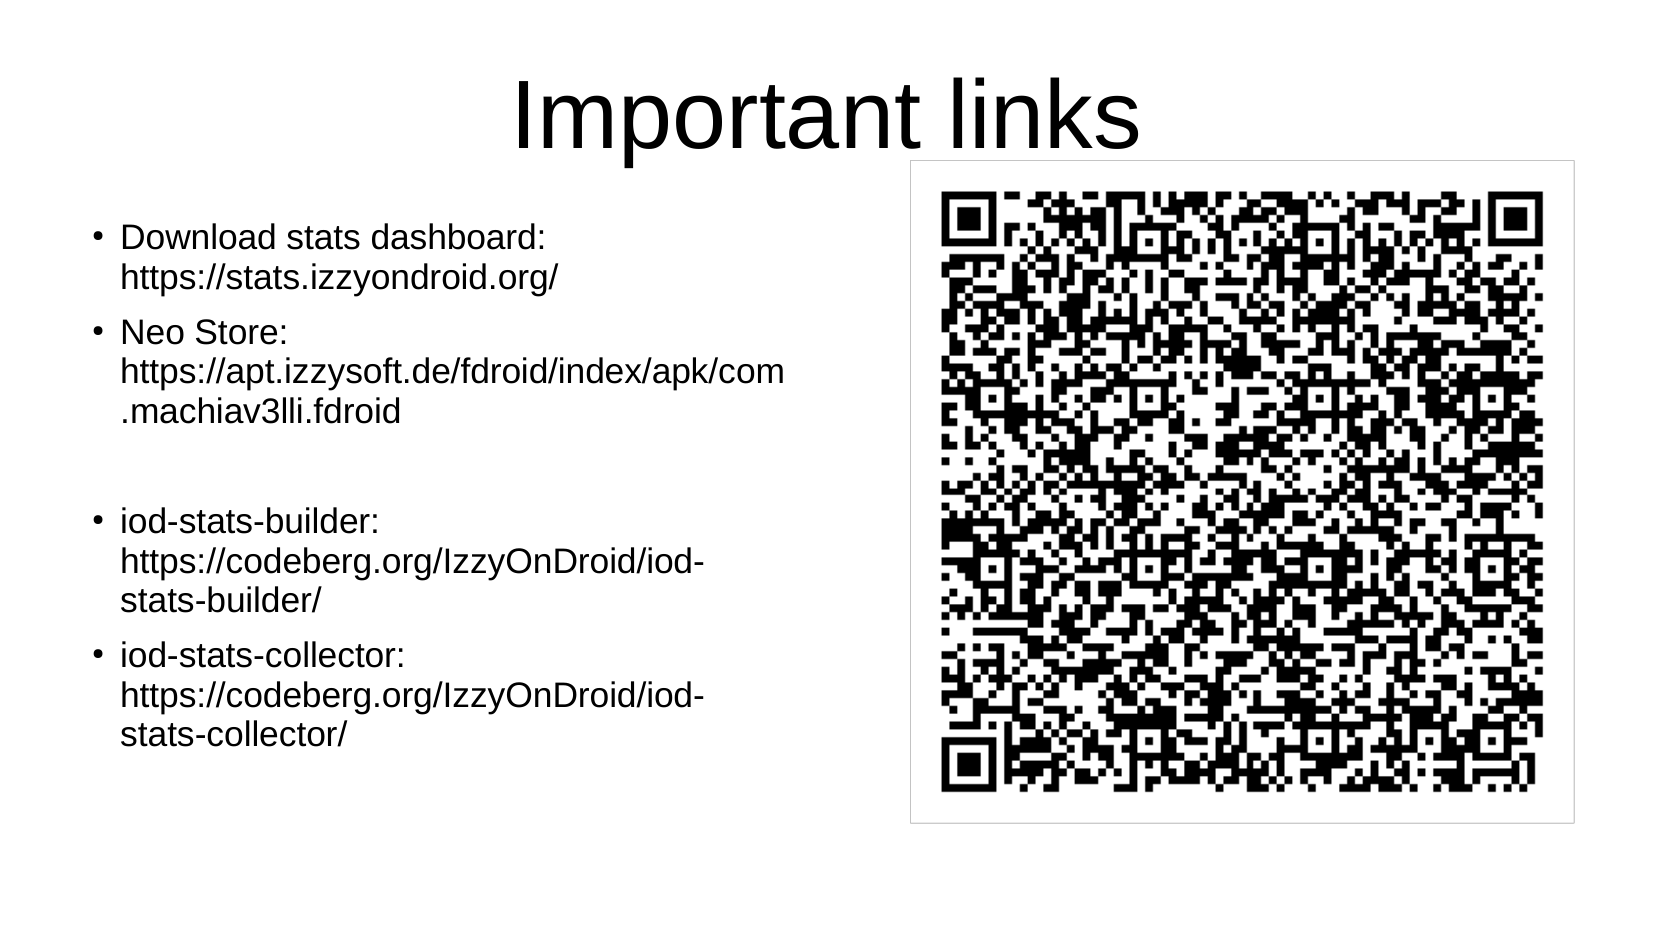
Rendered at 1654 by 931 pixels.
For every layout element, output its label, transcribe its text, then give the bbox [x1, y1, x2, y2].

title Important links [82, 37, 1571, 193]
picture [909, 159, 1576, 826]
list Download stats dashboard: https://stats.izzyondroid.org/ Neo Store: https://apt.izzysoft.de/fdroid/index/apk/com.machiav3lli.fdroid iod-stats-builder: https://codeberg.org/IzzyOnDroid/iod-stats-builder/ iod-stats-collector: https://codeberg.org/IzzyOnDroid/iod-stats-collector/ [82, 217, 788, 758]
